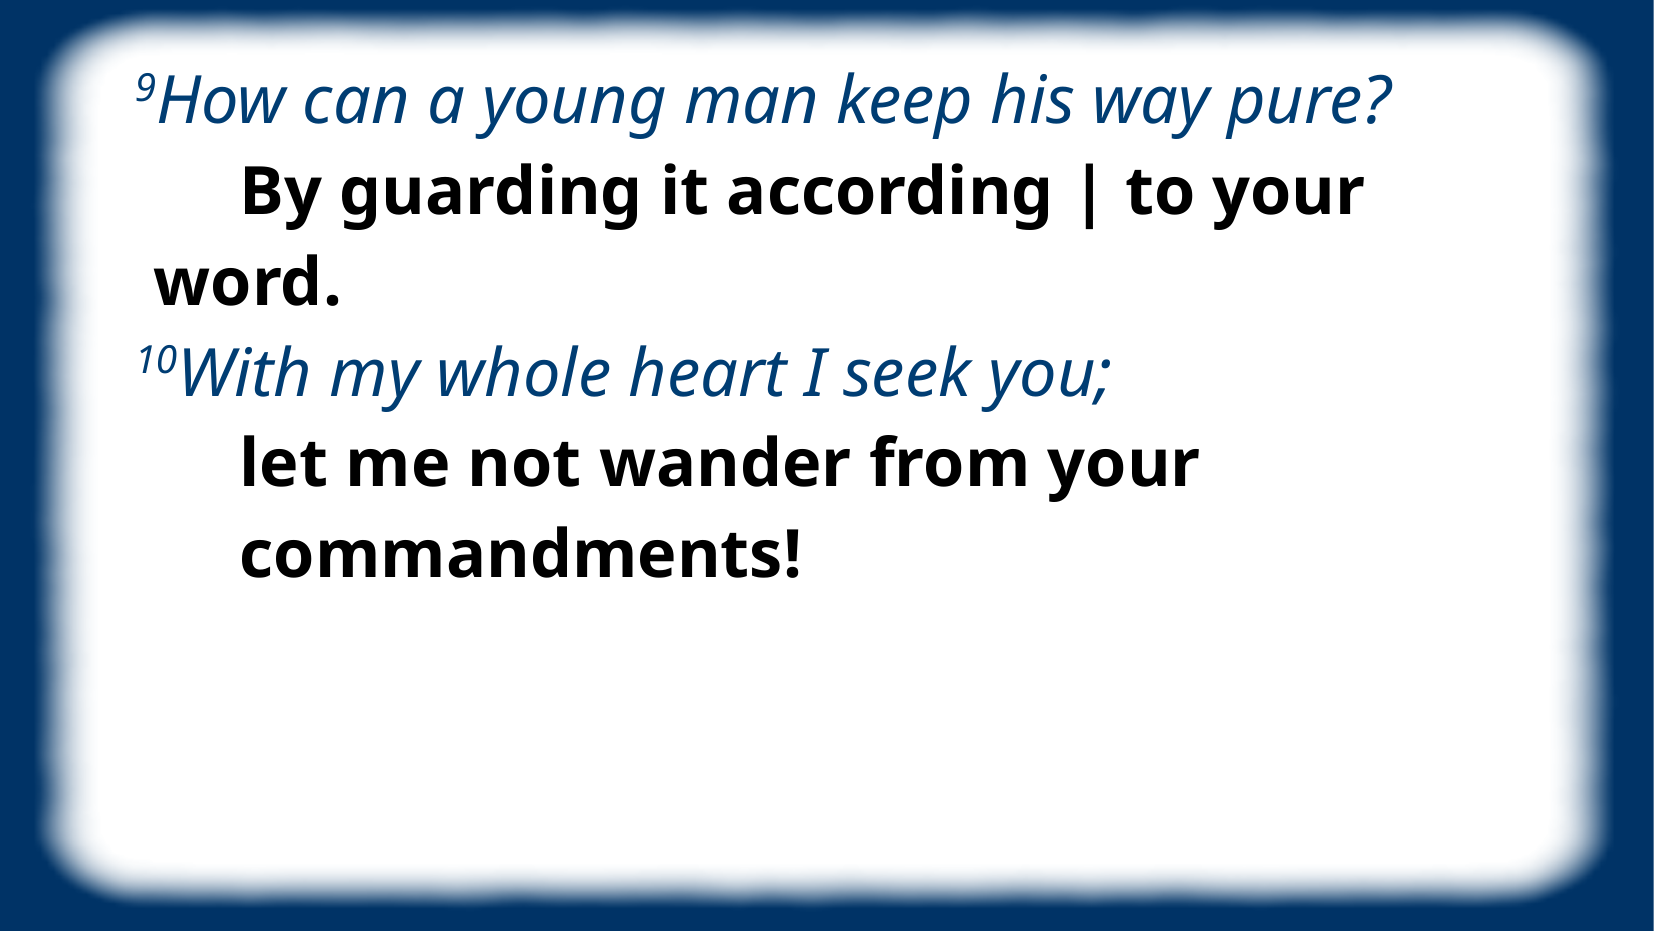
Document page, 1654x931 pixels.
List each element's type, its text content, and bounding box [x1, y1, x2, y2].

picture [0, 0, 1654, 931]
text_box 9How can a young man keep his way pure? By guarding it according | to your word. 10With my whole heart I seek you; let me not wander from your commandments! [120, 45, 1546, 504]
